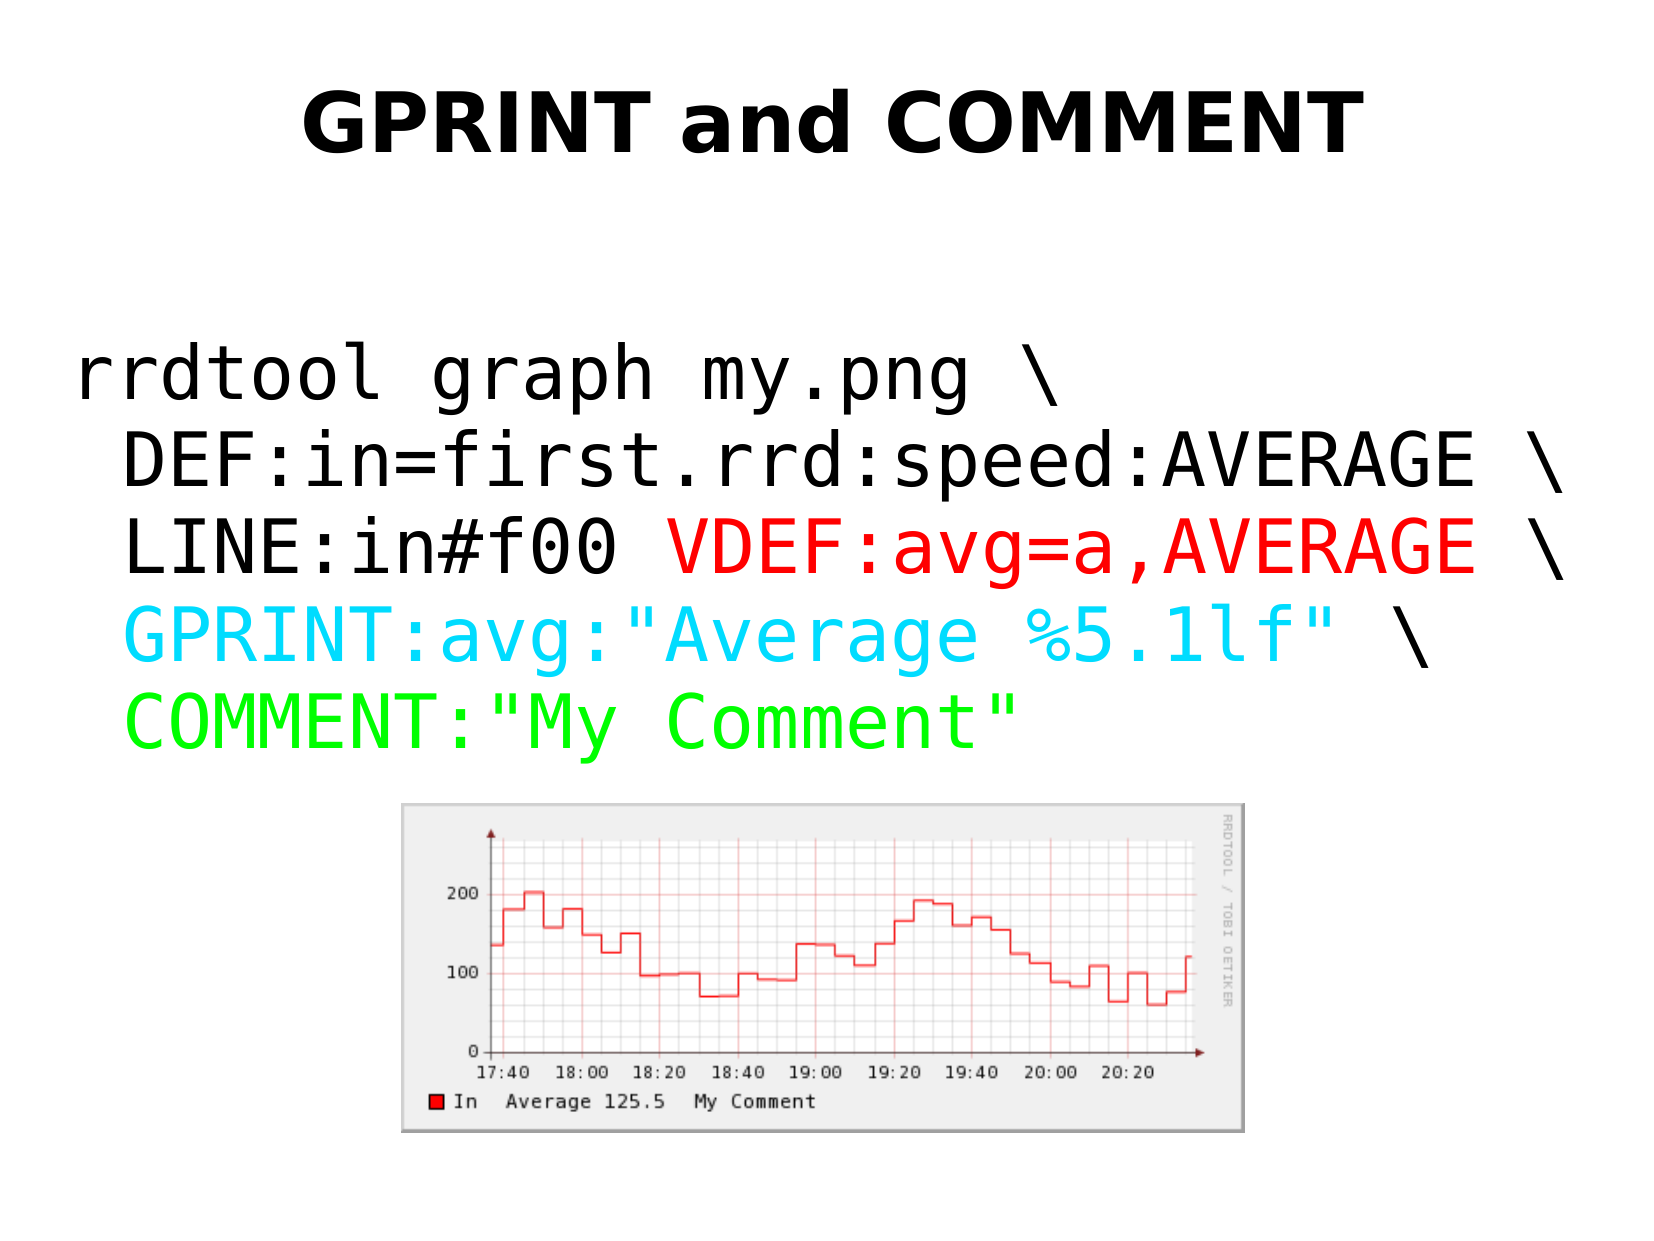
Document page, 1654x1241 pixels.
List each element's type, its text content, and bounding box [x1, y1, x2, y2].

title GPRINT and COMMENT [59, 75, 1607, 225]
list rrdtool graph my.png \ DEF:in=first.rrd:speed:AVERAGE \ LINE:in#f00 VDEF:avg=a,AVERAGE \ GPRINT:avg:"Average %5.1lf" \ COMMENT:"My Comment" [51, 329, 1571, 1099]
picture [401, 803, 1245, 1133]
